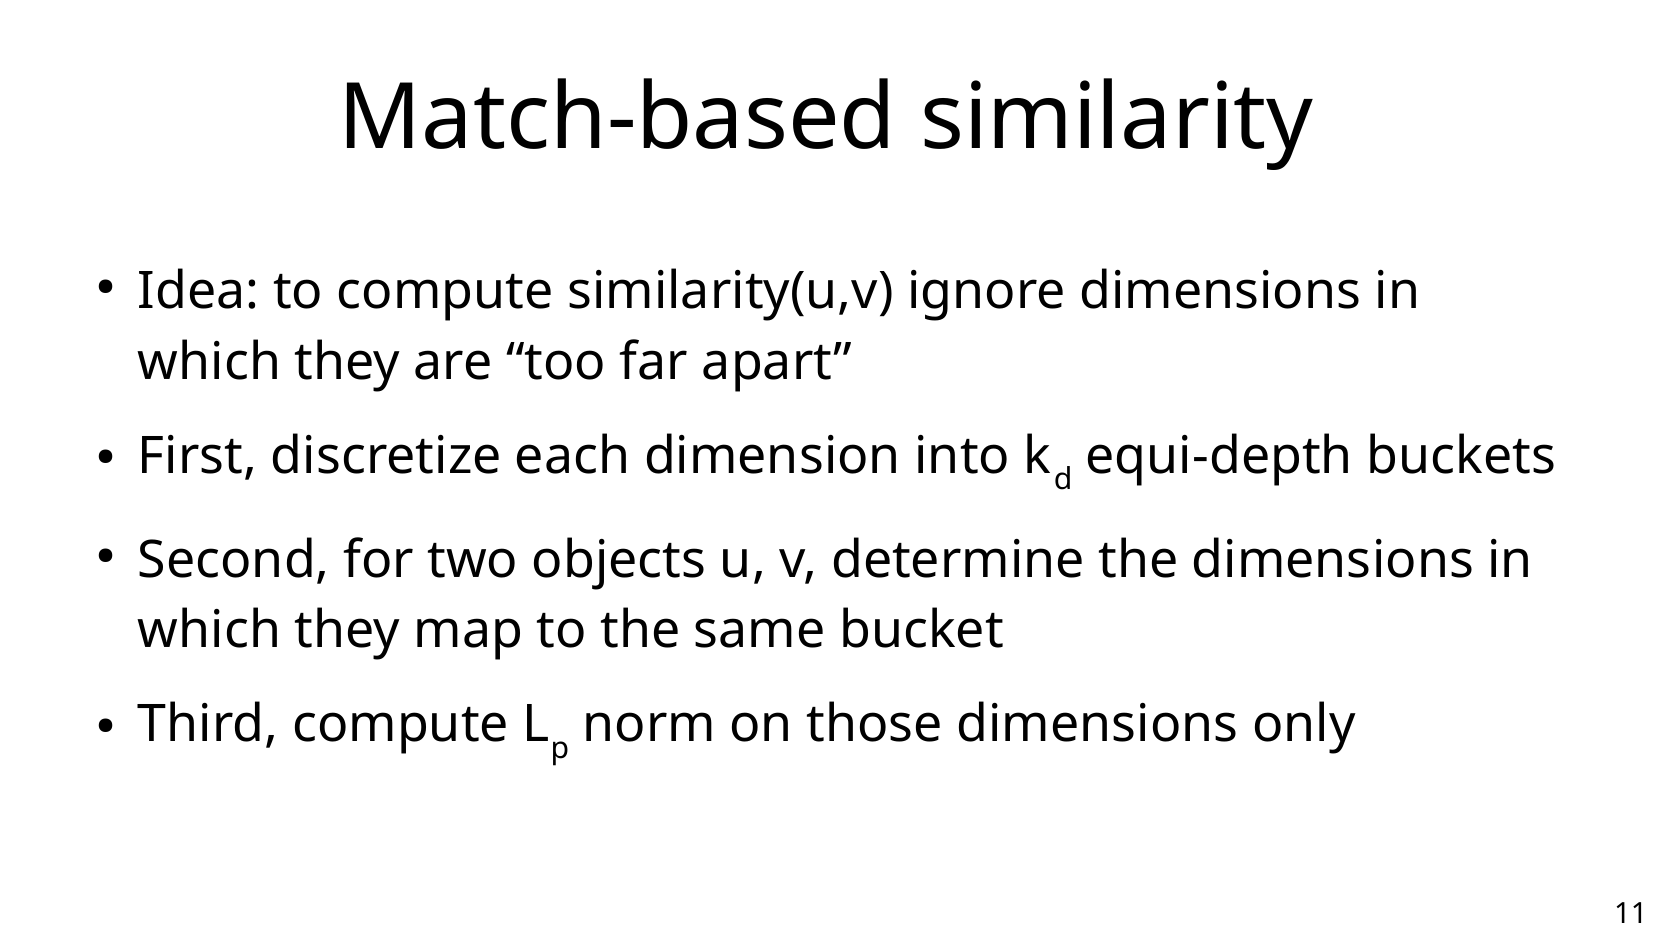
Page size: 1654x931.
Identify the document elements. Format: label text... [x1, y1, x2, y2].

list Idea: to compute similarity(u,v) ignore dimensions in which they are “too far apart” First, discretize each dimension into kd equi-depth buckets Second, for two objects u, v, determine the dimensions in which they map to the same bucket Third, compute Lp norm on those dimensions only [82, 253, 1571, 793]
title Match-based similarity [82, 1, 1571, 226]
